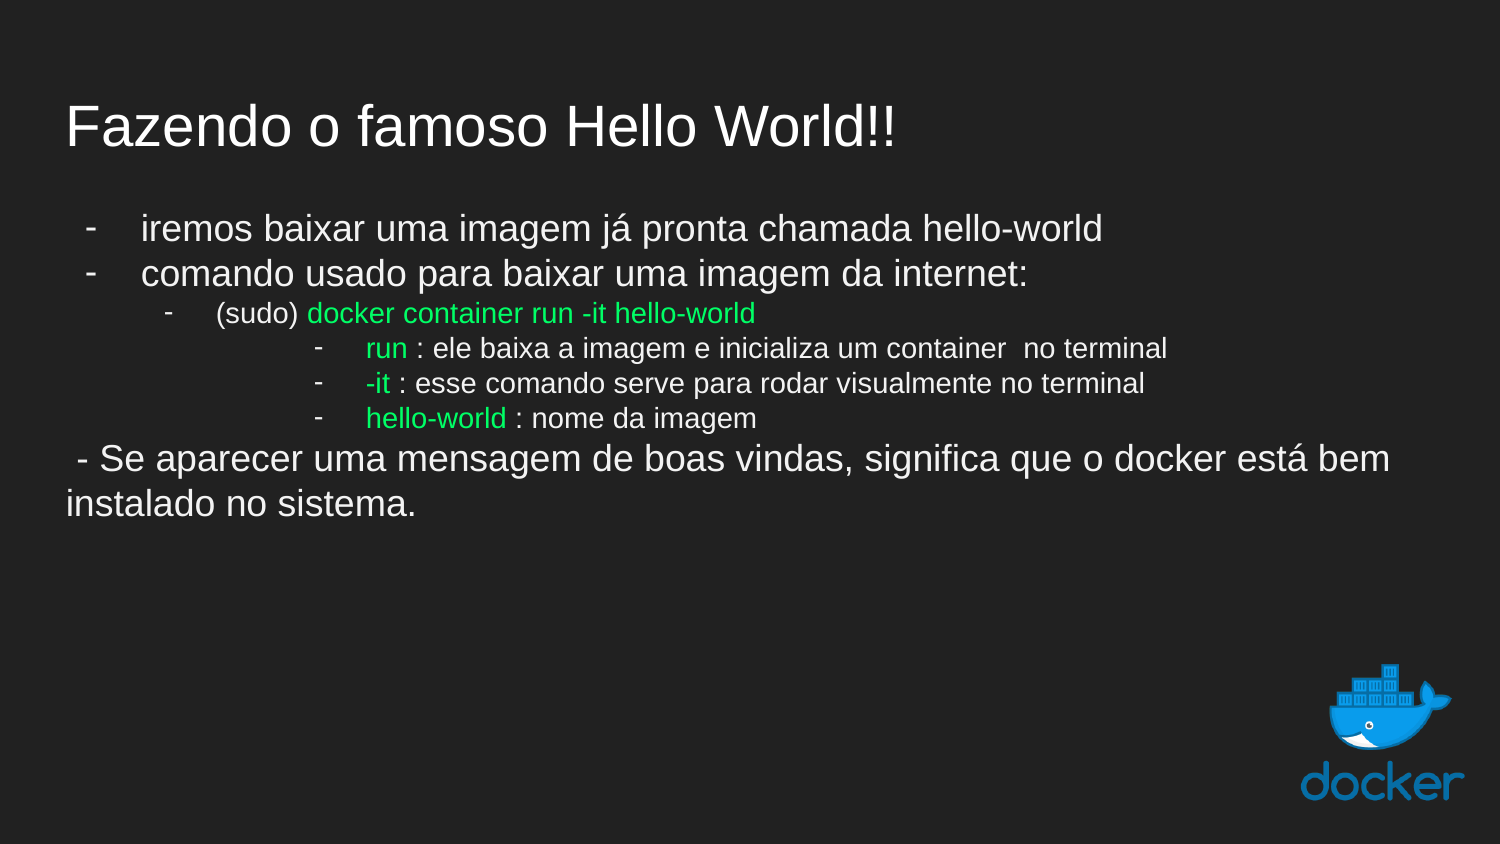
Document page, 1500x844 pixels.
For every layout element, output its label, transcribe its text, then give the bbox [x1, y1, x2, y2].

text_box Fazendo o famoso Hello World!! [51, 72, 1449, 167]
text_box iremos baixar uma imagem já pronta chamada hello-world comando usado para baixar uma imagem da internet: (sudo) docker container run -it hello-world run : ele baixa a imagem e inicializa um container no terminal -it : esse comando serve para rodar visualmente no terminal hello-world : nome da imagem - Se aparecer uma mensagem de boas vindas, significa que o docker está bem instalado no sistema. [51, 189, 1449, 750]
picture [1286, 649, 1479, 815]
